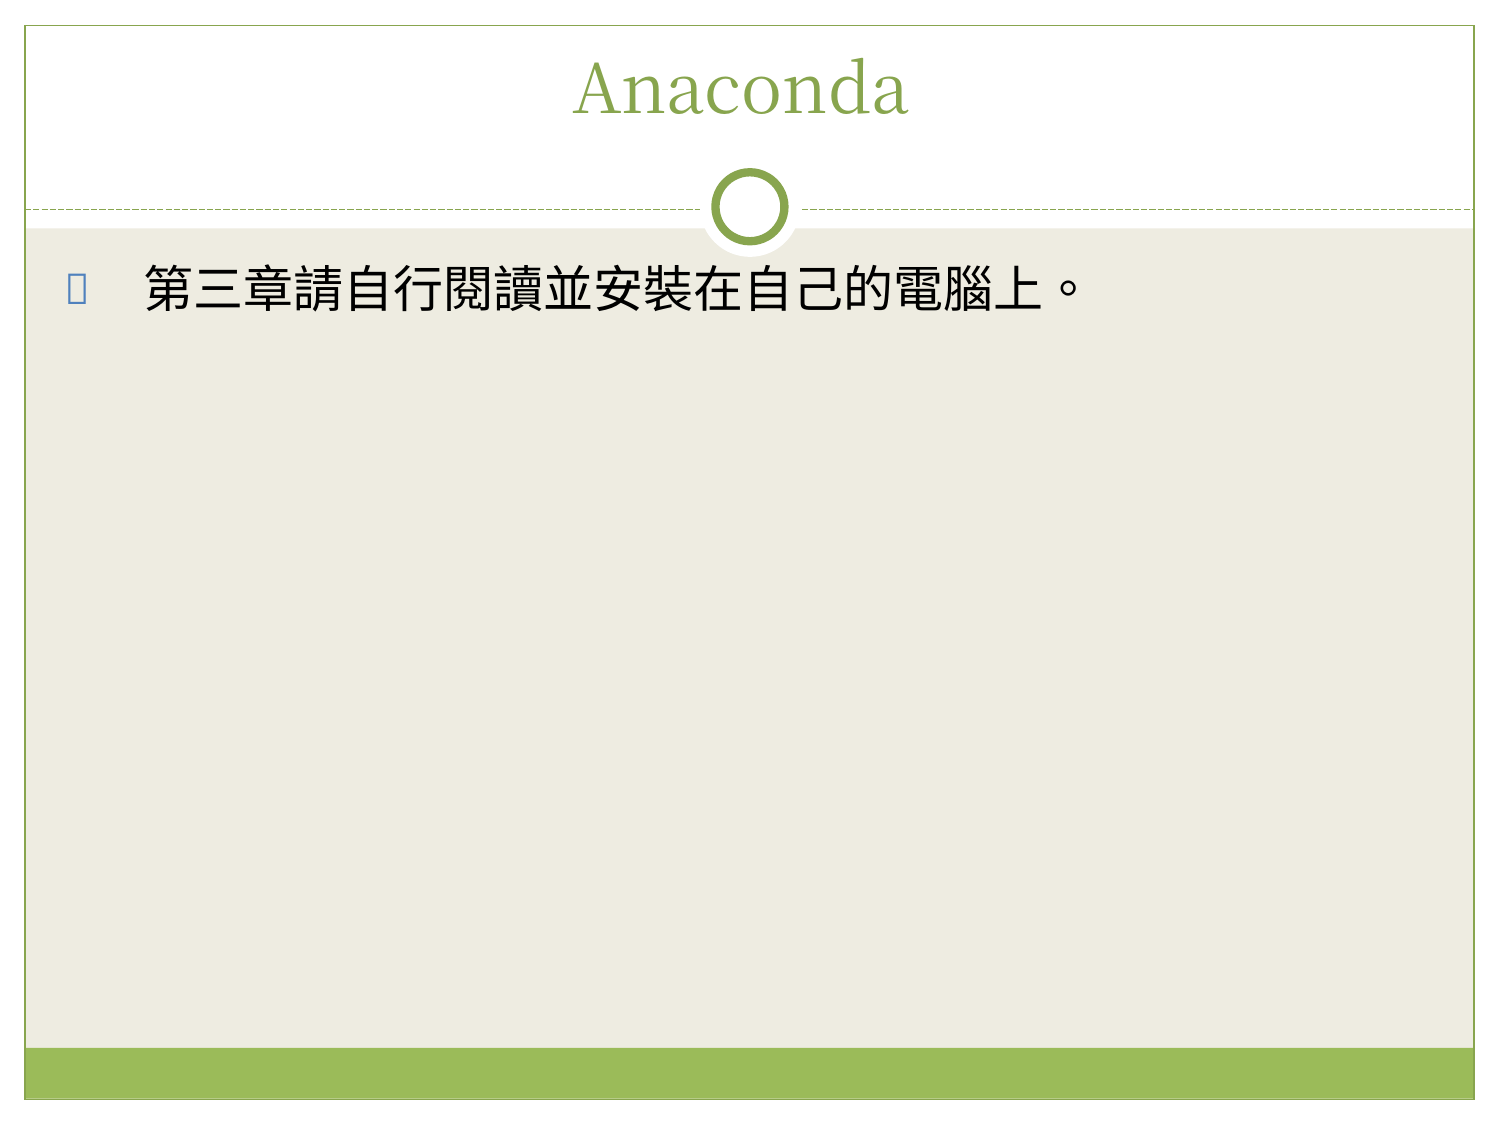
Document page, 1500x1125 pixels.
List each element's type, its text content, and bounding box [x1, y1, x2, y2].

list 第三章請自行閱讀並安裝在自己的電腦上。 [49, 250, 1445, 1001]
title Anaconda [49, 37, 1450, 162]
